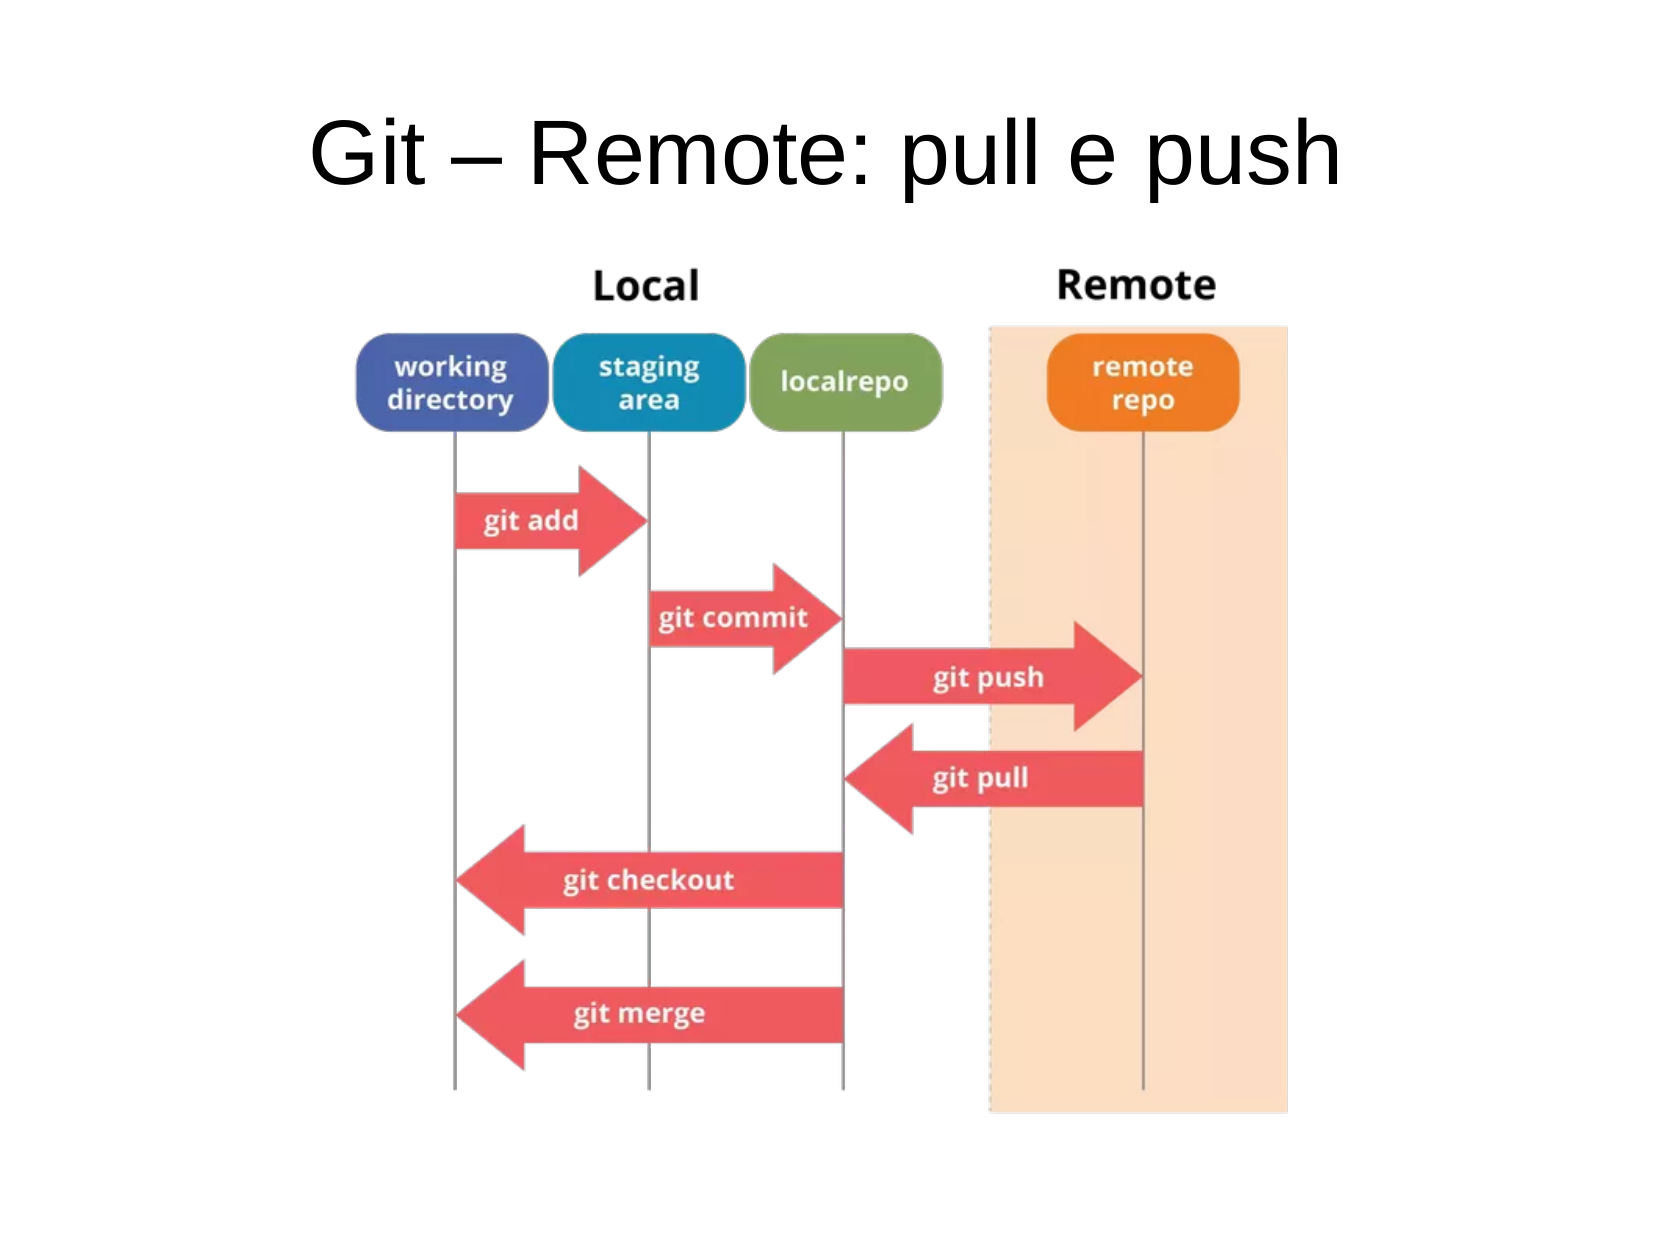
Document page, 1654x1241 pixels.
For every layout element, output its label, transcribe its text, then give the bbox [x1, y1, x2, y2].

title Git – Remote: pull e push [82, 49, 1571, 257]
picture [349, 249, 1291, 1131]
